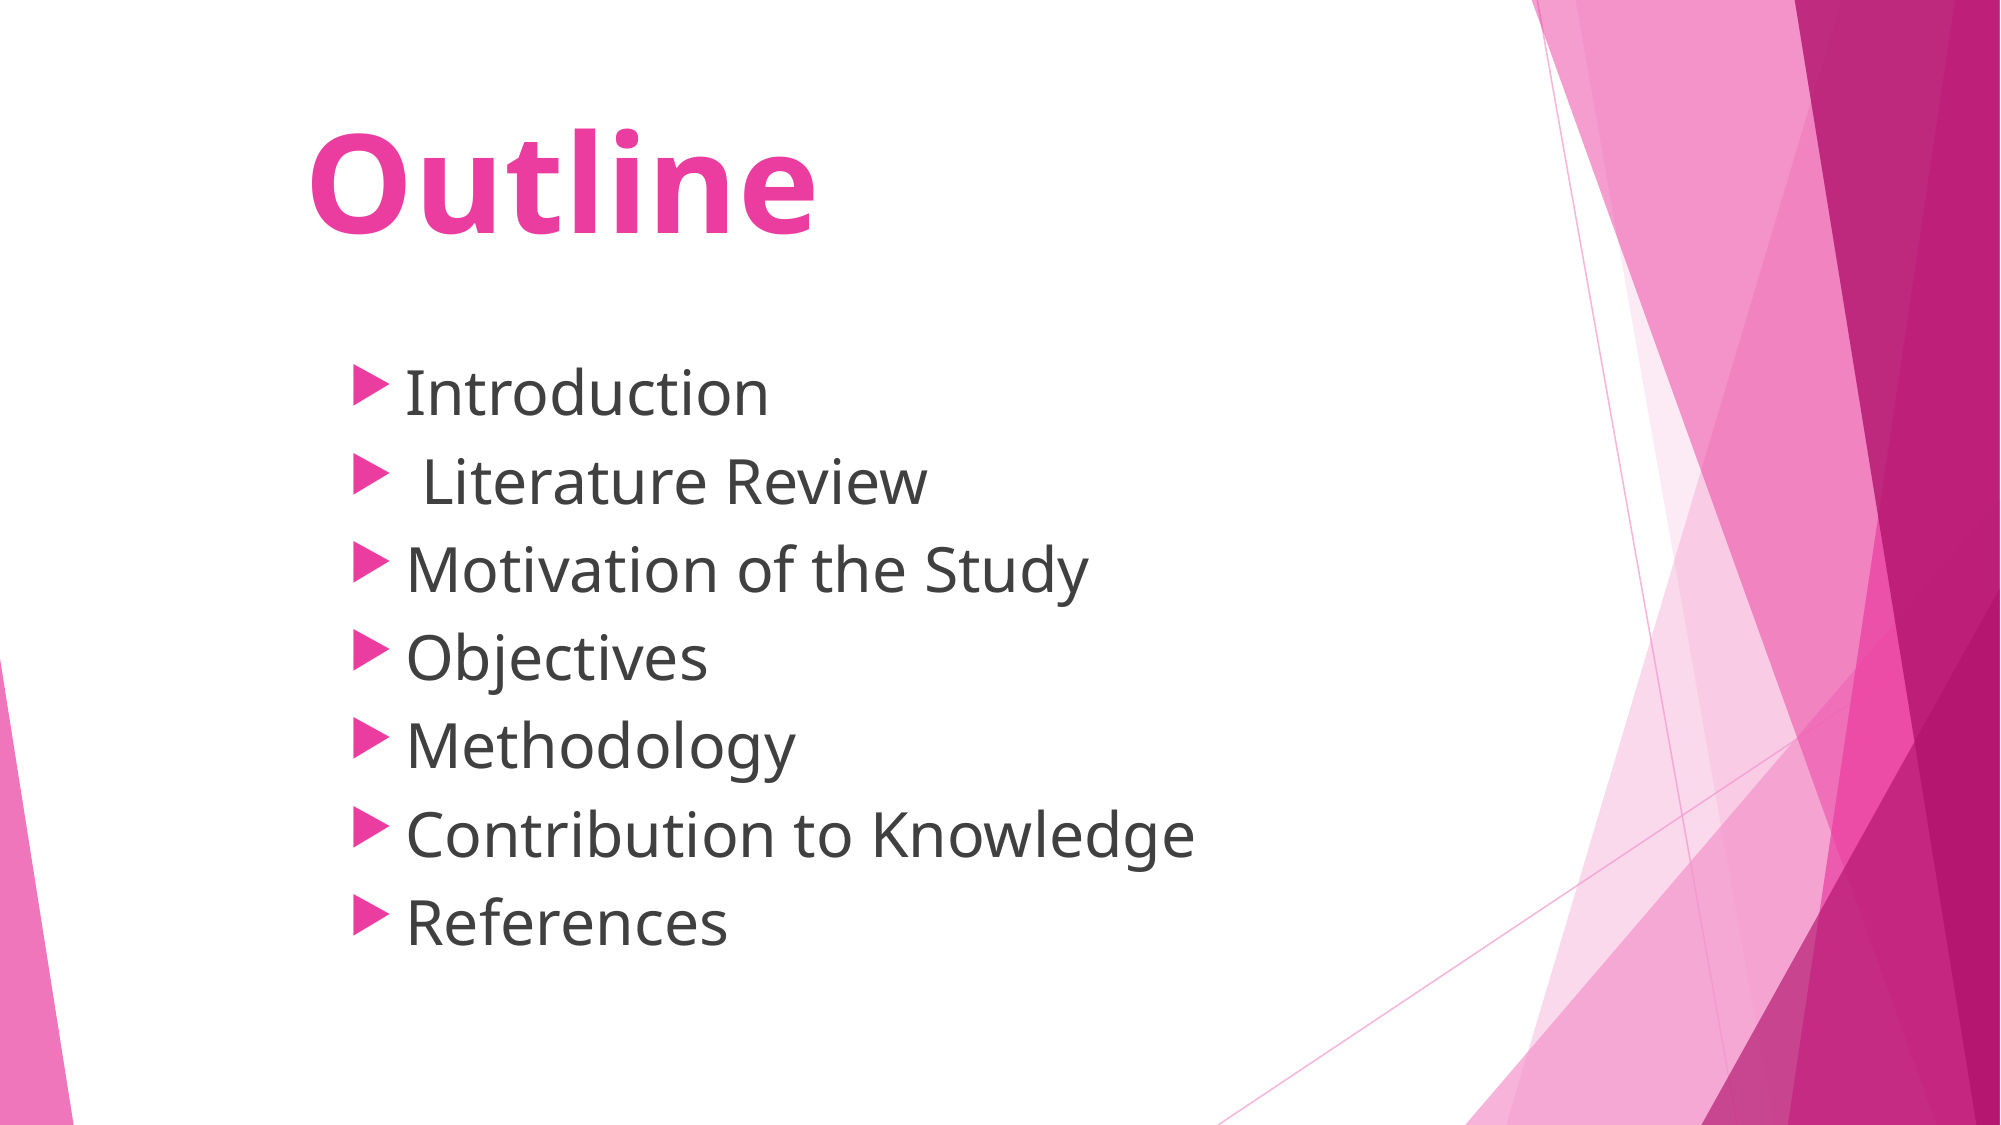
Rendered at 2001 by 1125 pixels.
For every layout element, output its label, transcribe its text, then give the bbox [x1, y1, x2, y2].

list Introduction Literature Review Motivation of the Study Objectives Methodology Contribution to Knowledge References [333, 354, 1522, 992]
title Outline [111, 88, 1522, 306]
